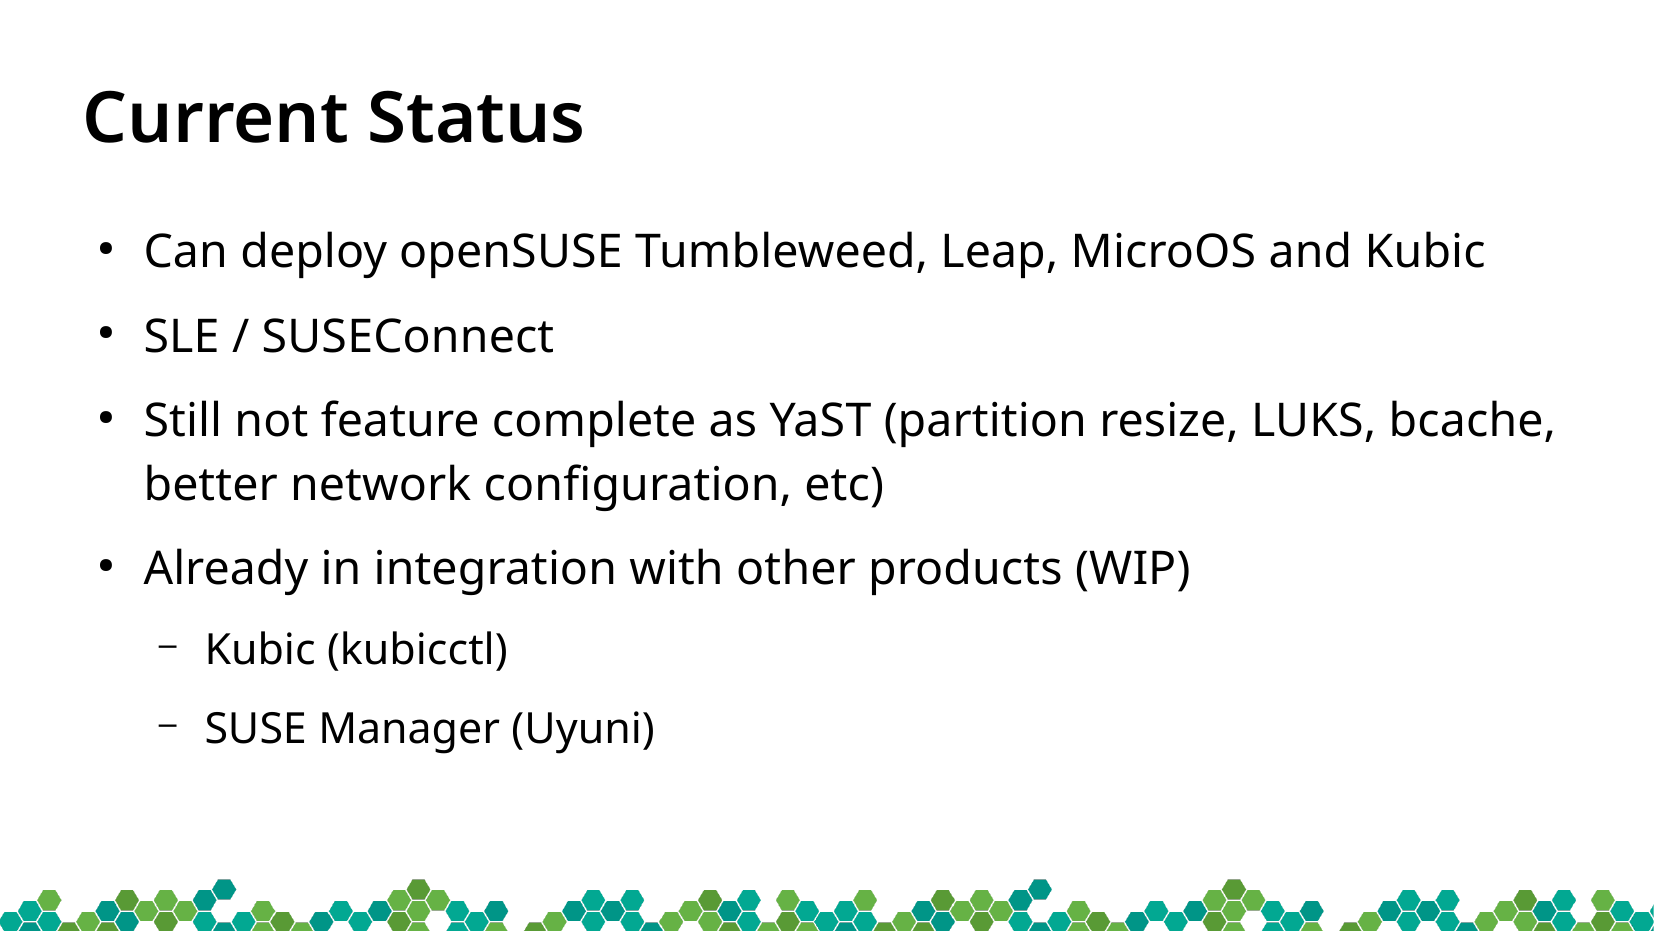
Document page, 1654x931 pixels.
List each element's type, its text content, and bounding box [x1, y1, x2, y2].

title Current Status [82, 37, 1571, 193]
list Can deploy openSUSE Tumbleweed, Leap, MicroOS and Kubic SLE / SUSEConnect Still not feature complete as YaST (partition resize, LUKS, bcache, better network configuration, etc) Already in integration with other products (WIP) Kubic (kubicctl) SUSE Manager (Uyuni) [82, 217, 1571, 758]
picture [0, 871, 1654, 931]
